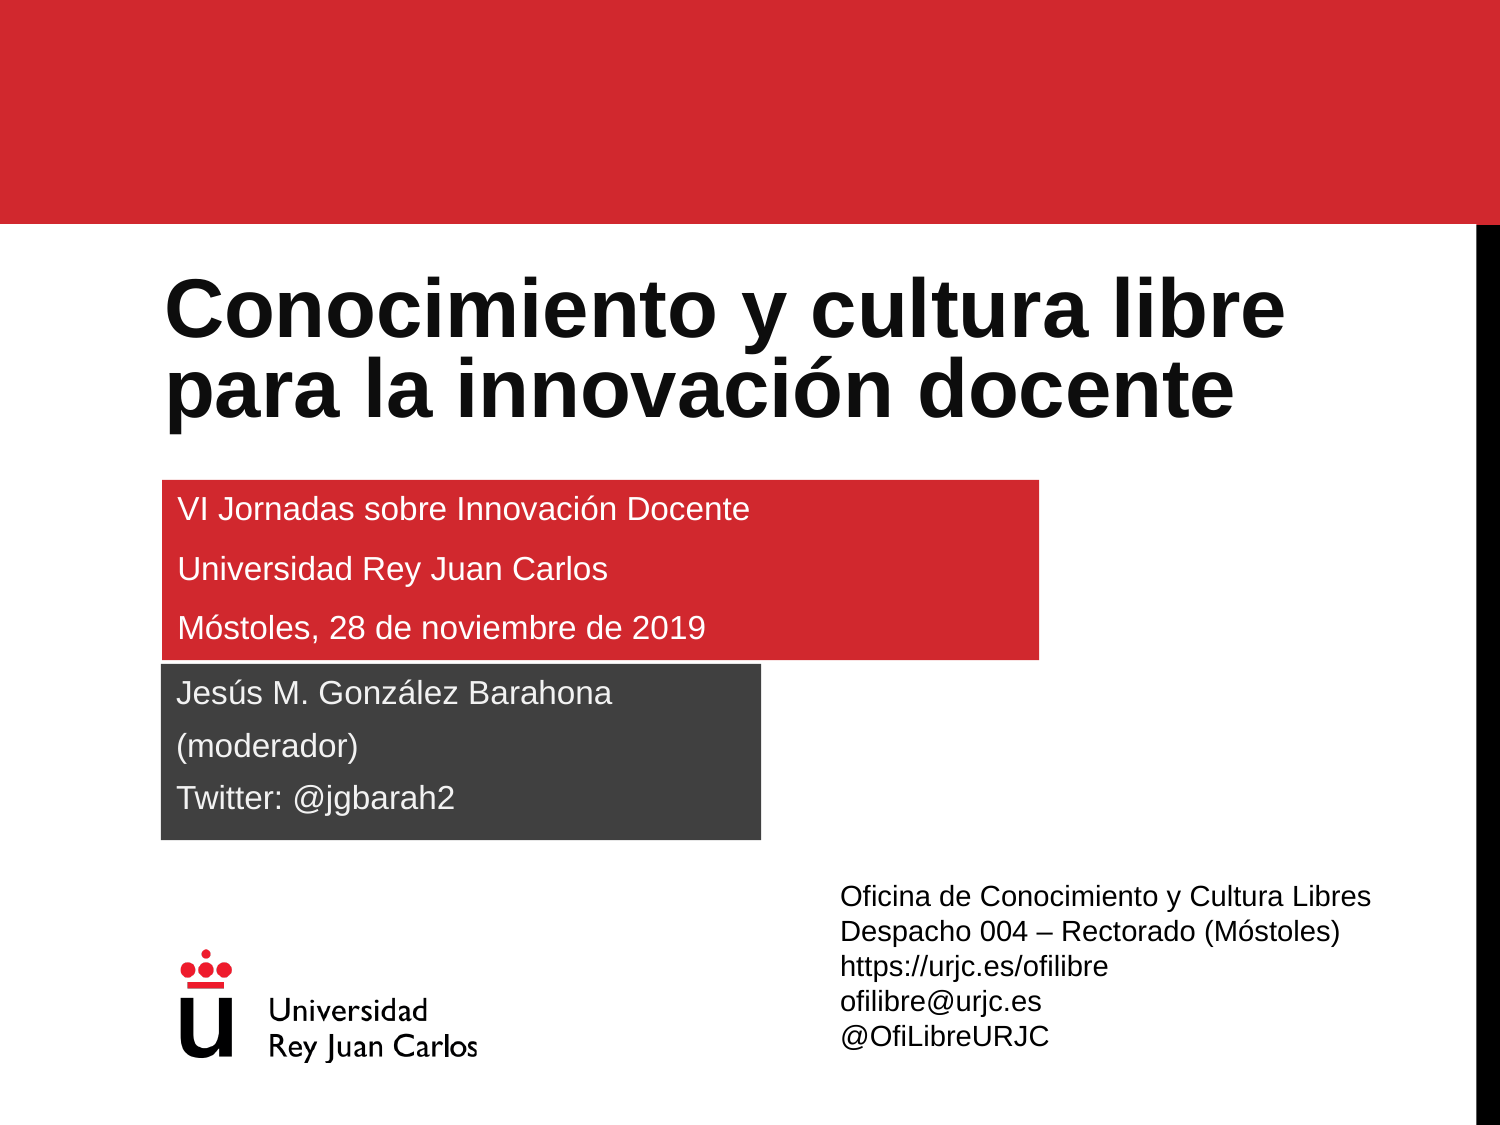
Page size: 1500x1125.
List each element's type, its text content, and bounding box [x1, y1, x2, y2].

text_box Conocimiento y cultura libre para la innovación docente [149, 179, 1382, 521]
picture [180, 949, 477, 1063]
text_box VI Jornadas sobre Innovación Docente Universidad Rey Juan Carlos Móstoles, 28 de noviembre de 2019 [162, 479, 1040, 661]
text_box [0, 0, 1500, 224]
text_box Oficina de Conocimiento y Cultura Libres Despacho 004 – Rectorado (Móstoles) https://urjc.es/ofilibre ofilibre@urjc.es @OfiLibreURJC [825, 870, 1446, 1065]
text_box Jesús M. González Barahona (moderador) Twitter: @jgbarah2 [160, 663, 762, 841]
